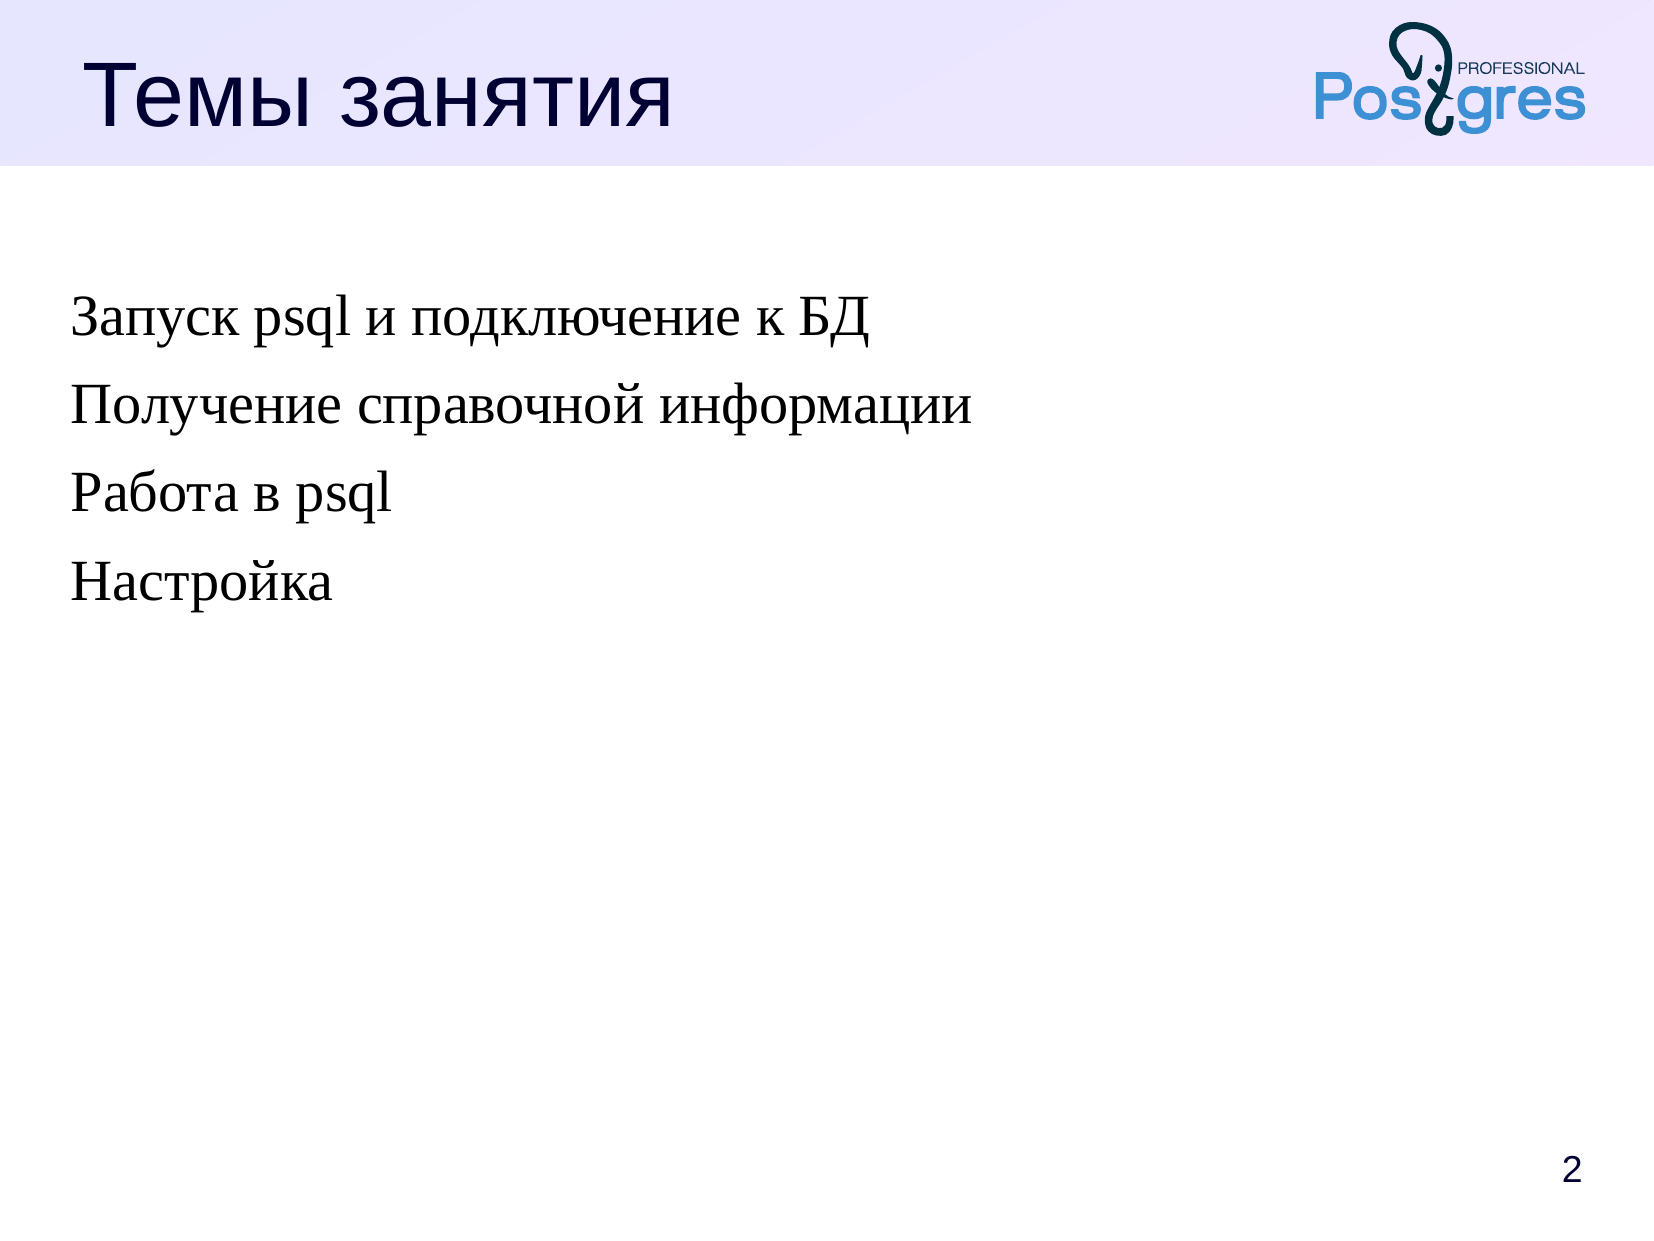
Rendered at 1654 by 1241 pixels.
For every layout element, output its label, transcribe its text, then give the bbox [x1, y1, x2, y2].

title Темы занятия [82, 43, 1252, 147]
list Запуск psql и подключение к БД Получение справочной информации Работа в psql Настройка [70, 283, 1583, 1134]
